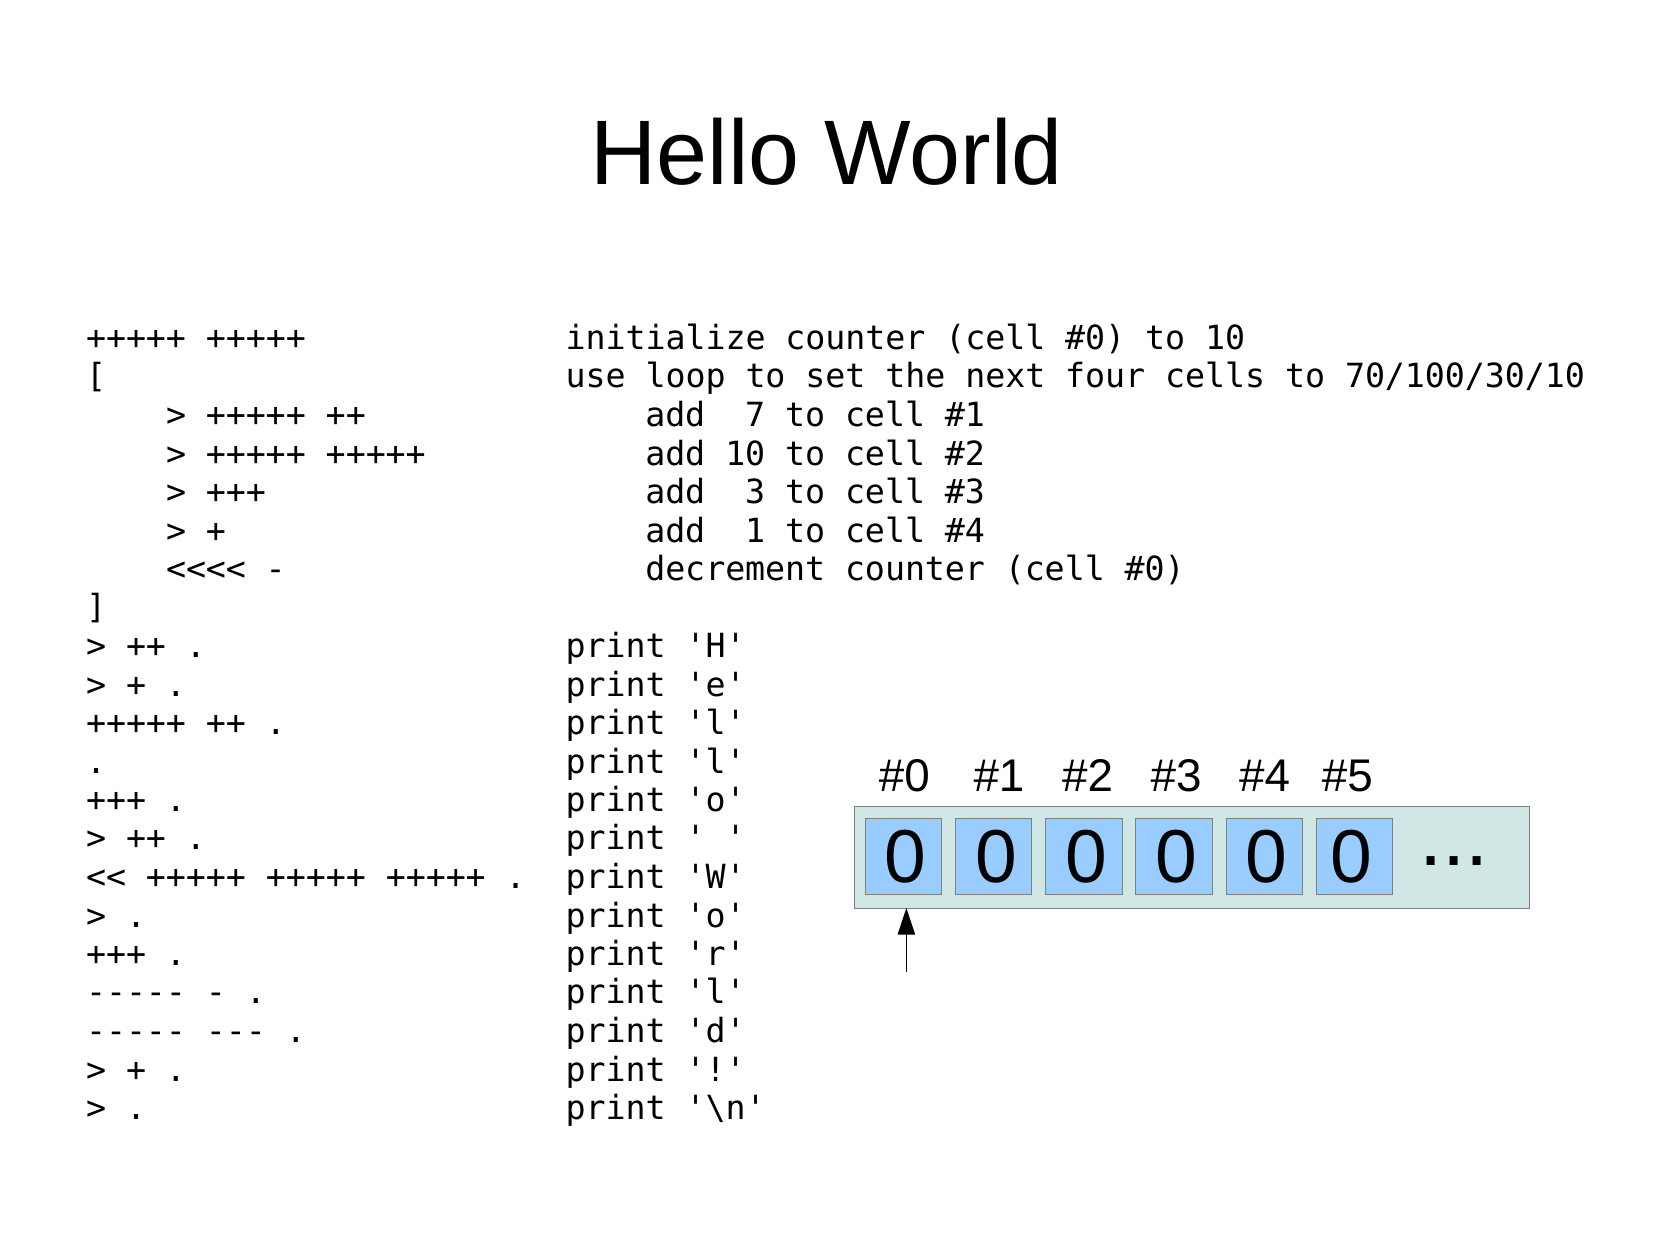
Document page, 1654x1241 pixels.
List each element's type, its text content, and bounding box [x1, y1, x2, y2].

text_box ... [1404, 782, 1510, 902]
text_box #0 [864, 742, 958, 827]
title Hello World [82, 49, 1571, 257]
text_box #3 [1135, 742, 1224, 827]
text_box 0 [960, 827, 1021, 907]
text_box 0 [1140, 827, 1202, 907]
text_box [854, 806, 1530, 909]
text_box 0 [1315, 827, 1377, 907]
text_box 0 [1050, 827, 1112, 907]
text_box 0 [870, 827, 931, 907]
text_box 0 [1230, 827, 1292, 907]
text_box +++++ +++++ initialize counter (cell #0) to 10 [ use loop to set the next four cells to 70/100/30/10 > +++++ ++ add 7 to cell #1 > +++++ +++++ add 10 to cell #2 > +++ add 3 to cell #3 > + add 1 to cell #4 <<<< - decrement counter (cell #0) ] > ++ . print 'H' > + . print 'e' +++++ ++ . print 'l' . print 'l' +++ . print 'o' > ++ . print ' ' << +++++ +++++ +++++ . print 'W' > . print 'o' +++ . print 'r' ----- - . print 'l' ----- --- . print 'd' > + . print '!' > . print '\n' [71, 311, 1603, 1212]
text_box #4 [1224, 742, 1307, 827]
text_box #5 [1307, 742, 1428, 827]
text_box #2 [1047, 742, 1135, 827]
text_box #1 [958, 742, 1047, 827]
